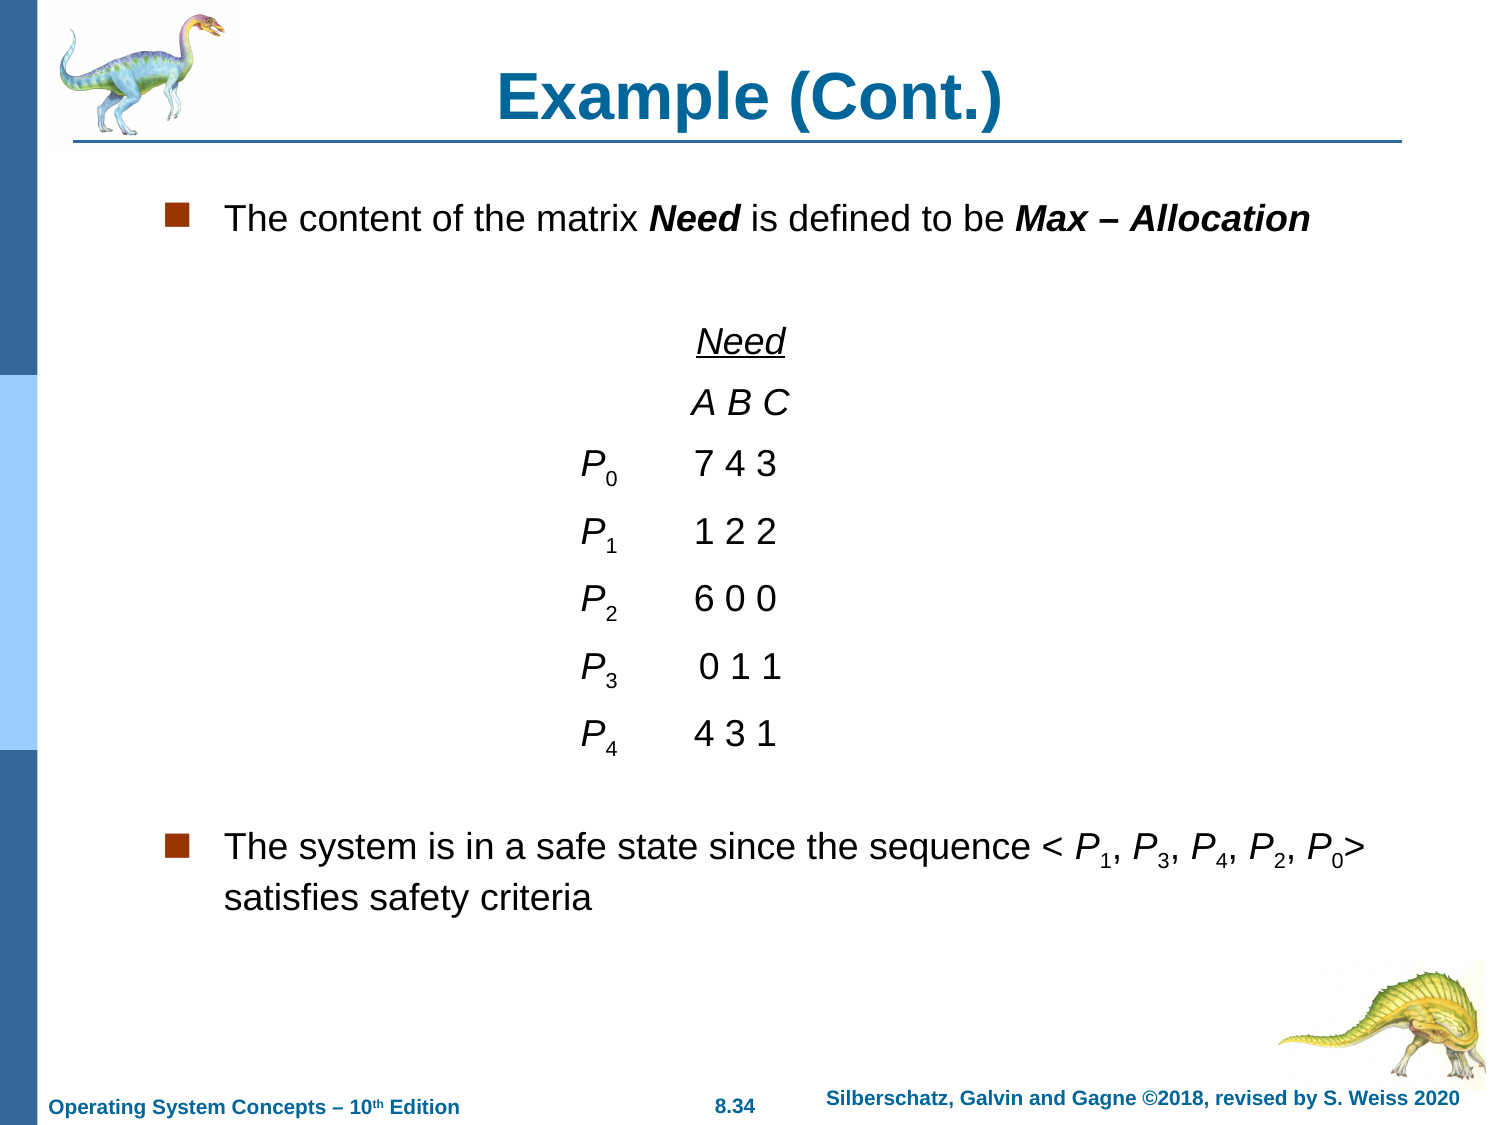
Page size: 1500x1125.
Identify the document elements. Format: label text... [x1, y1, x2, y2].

list The content of the matrix Need is defined to be Max – Allocation Need A B C P0 7 4 3 P1 1 2 2 P2 6 0 0 P3 0 1 1 P4 4 3 1 The system is in a safe state since the sequence < P1, P3, P4, P2, P0> satisfies safety criteria [152, 186, 1420, 948]
picture [46, 0, 243, 149]
picture [1275, 959, 1486, 1095]
title Example (Cont.) [75, 45, 1426, 141]
